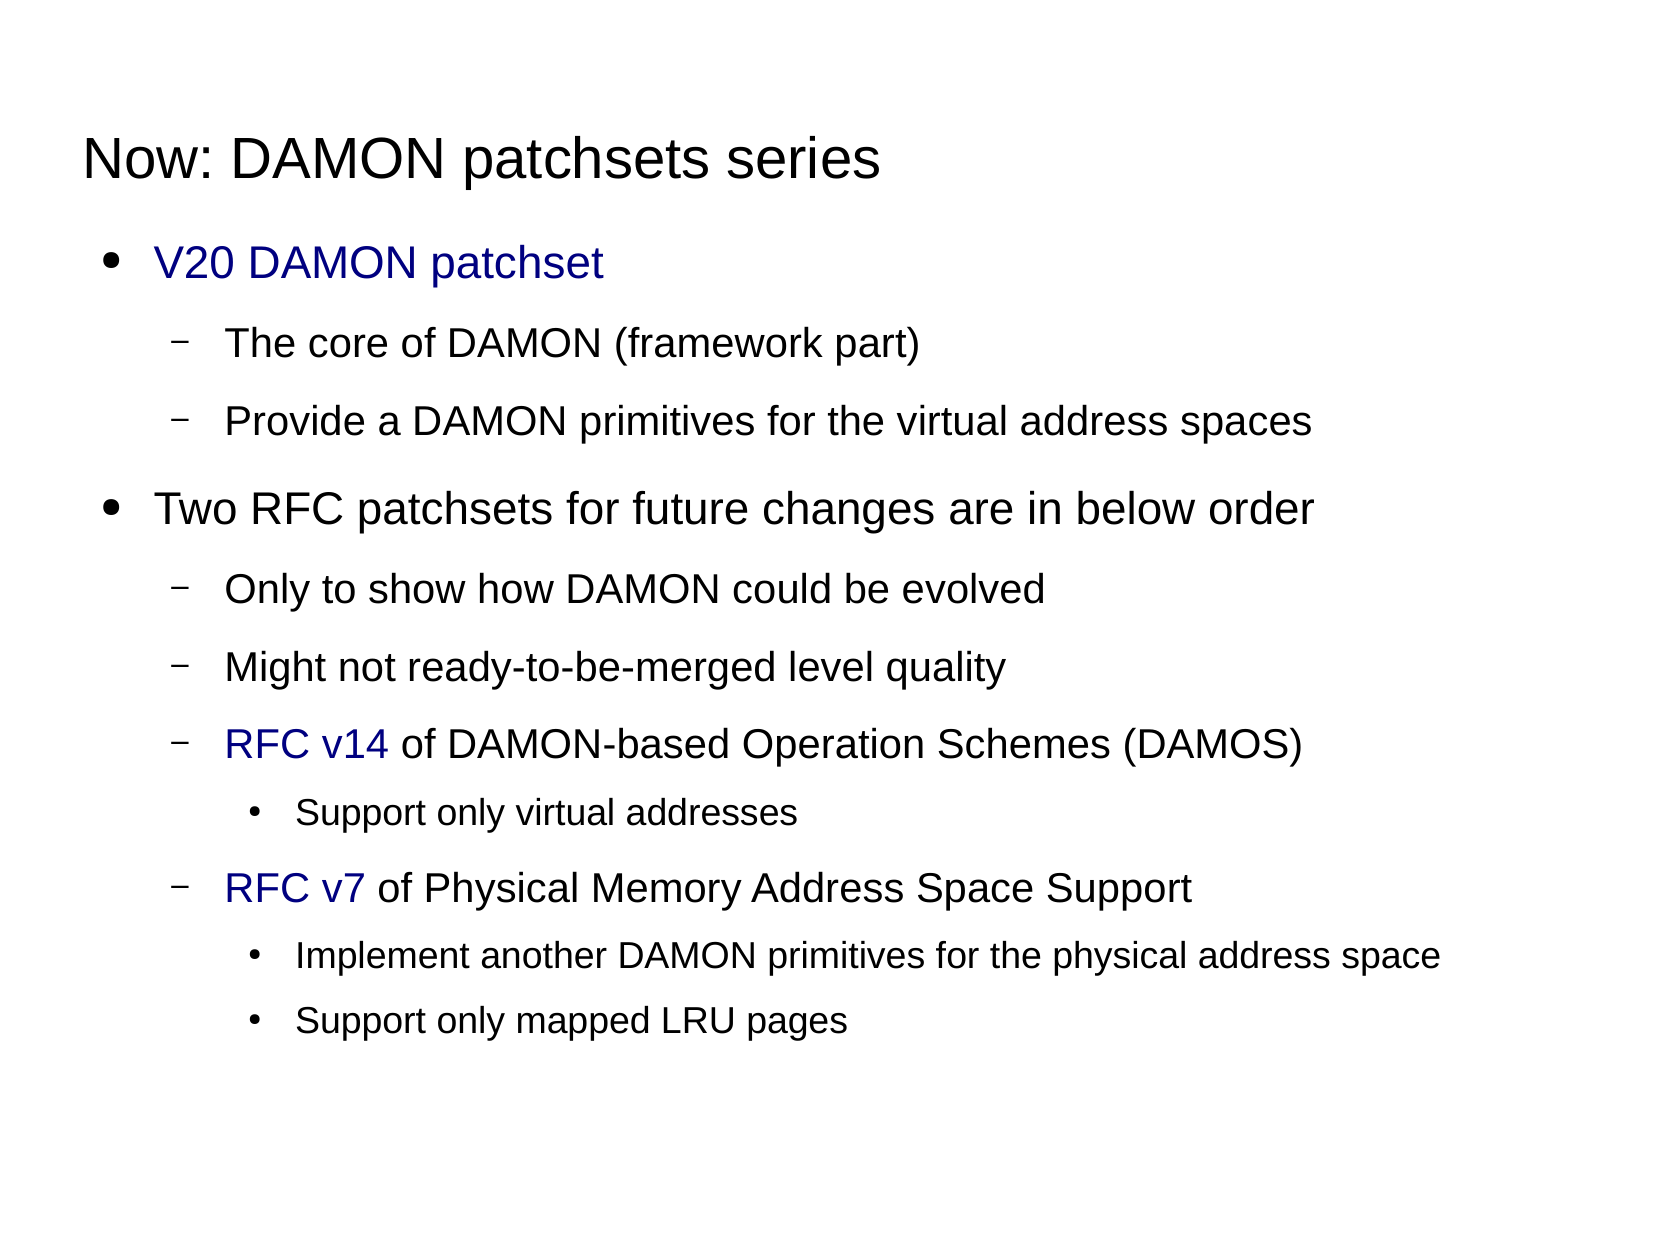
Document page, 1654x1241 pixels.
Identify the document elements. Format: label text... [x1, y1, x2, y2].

list V20 DAMON patchset The core of DAMON (framework part) Provide a DAMON primitives for the virtual address spaces Two RFC patchsets for future changes are in below order Only to show how DAMON could be evolved Might not ready-to-be-merged level quality RFC v14 of DAMON-based Operation Schemes (DAMOS) Support only virtual addresses RFC v7 of Physical Memory Address Space Support Implement another DAMON primitives for the physical address space Support only mapped LRU pages [82, 236, 1571, 1111]
title Now: DAMON patchsets series [82, 108, 1571, 210]
